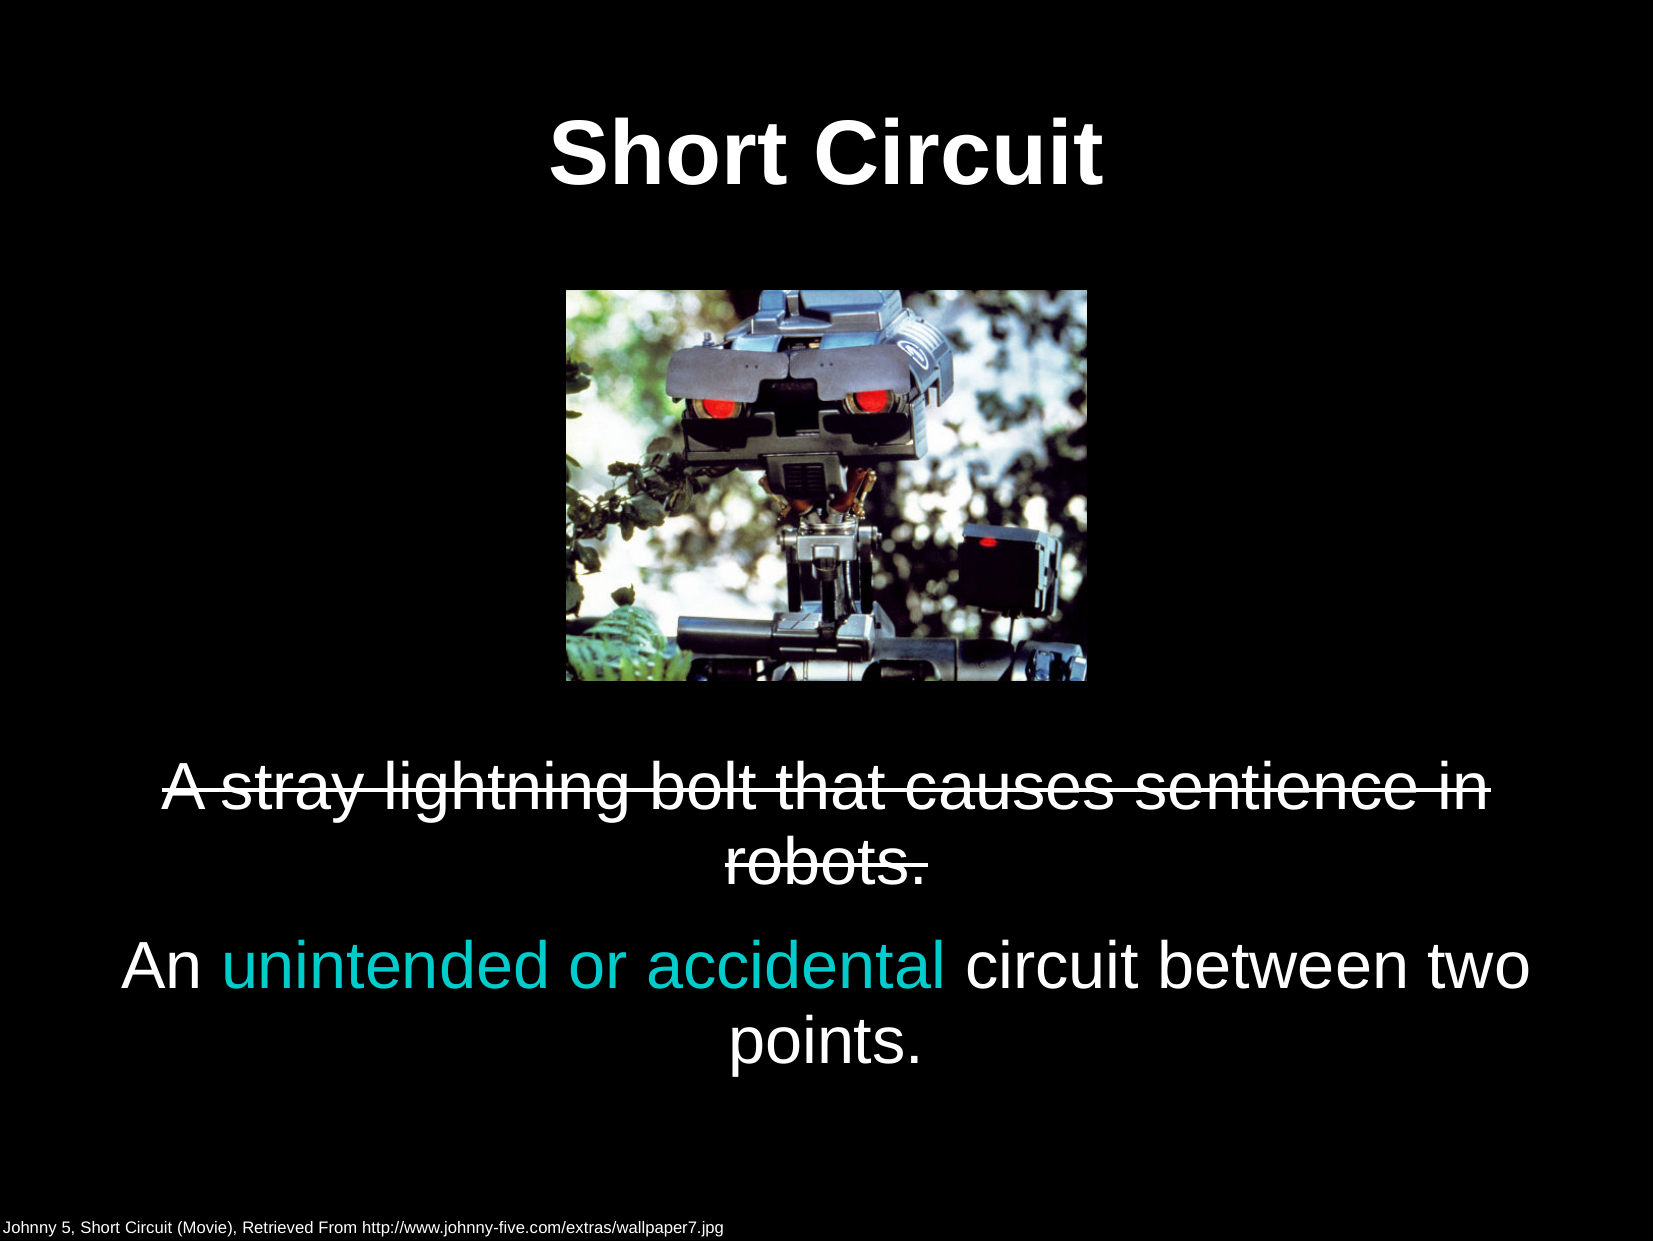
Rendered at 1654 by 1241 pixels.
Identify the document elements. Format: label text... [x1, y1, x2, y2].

list A stray lightning bolt that causes sentience in robots. An unintended or accidental circuit between two points. [82, 717, 1571, 1109]
picture [566, 290, 1087, 681]
title Short Circuit [82, 49, 1571, 257]
text_box Johnny 5, Short Circuit (Movie), Retrieved From http://www.johnny-five.com/extras/wallpaper7.jpg [2, 1218, 732, 1238]
